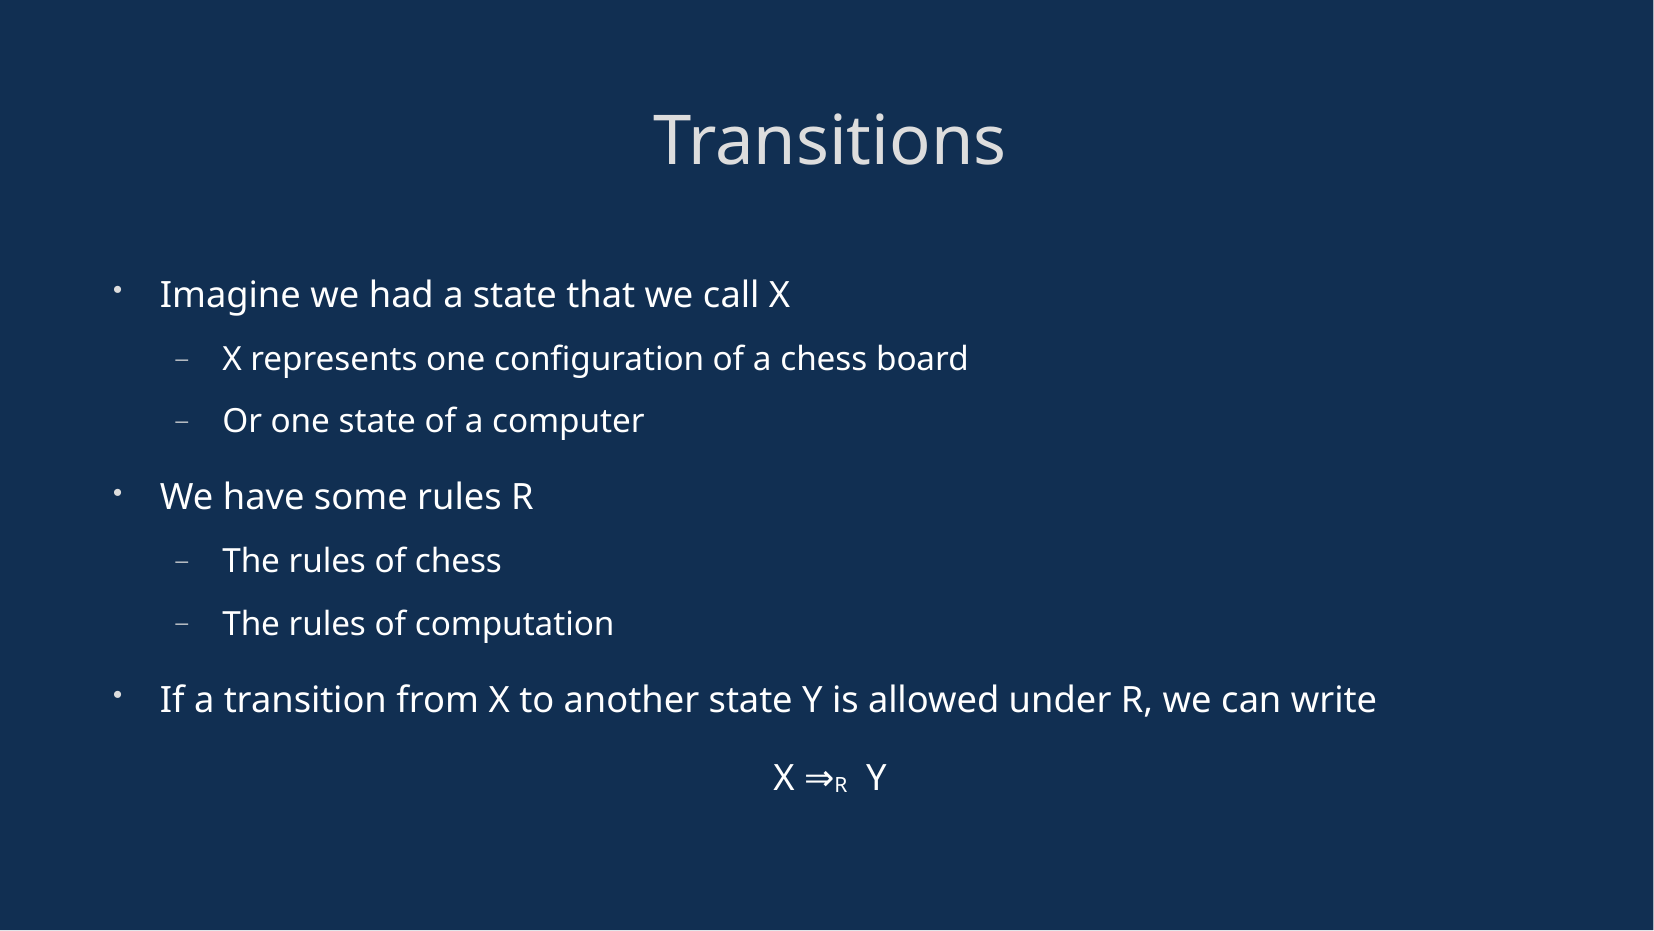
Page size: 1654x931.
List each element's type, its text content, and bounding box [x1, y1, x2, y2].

list Imagine we had a state that we call X X represents one configuration of a chess board Or one state of a computer We have some rules R The rules of chess The rules of computation If a transition from X to another state Y is allowed under R, we can write X ⇒R Y [97, 268, 1563, 806]
title Transitions [97, 56, 1563, 220]
